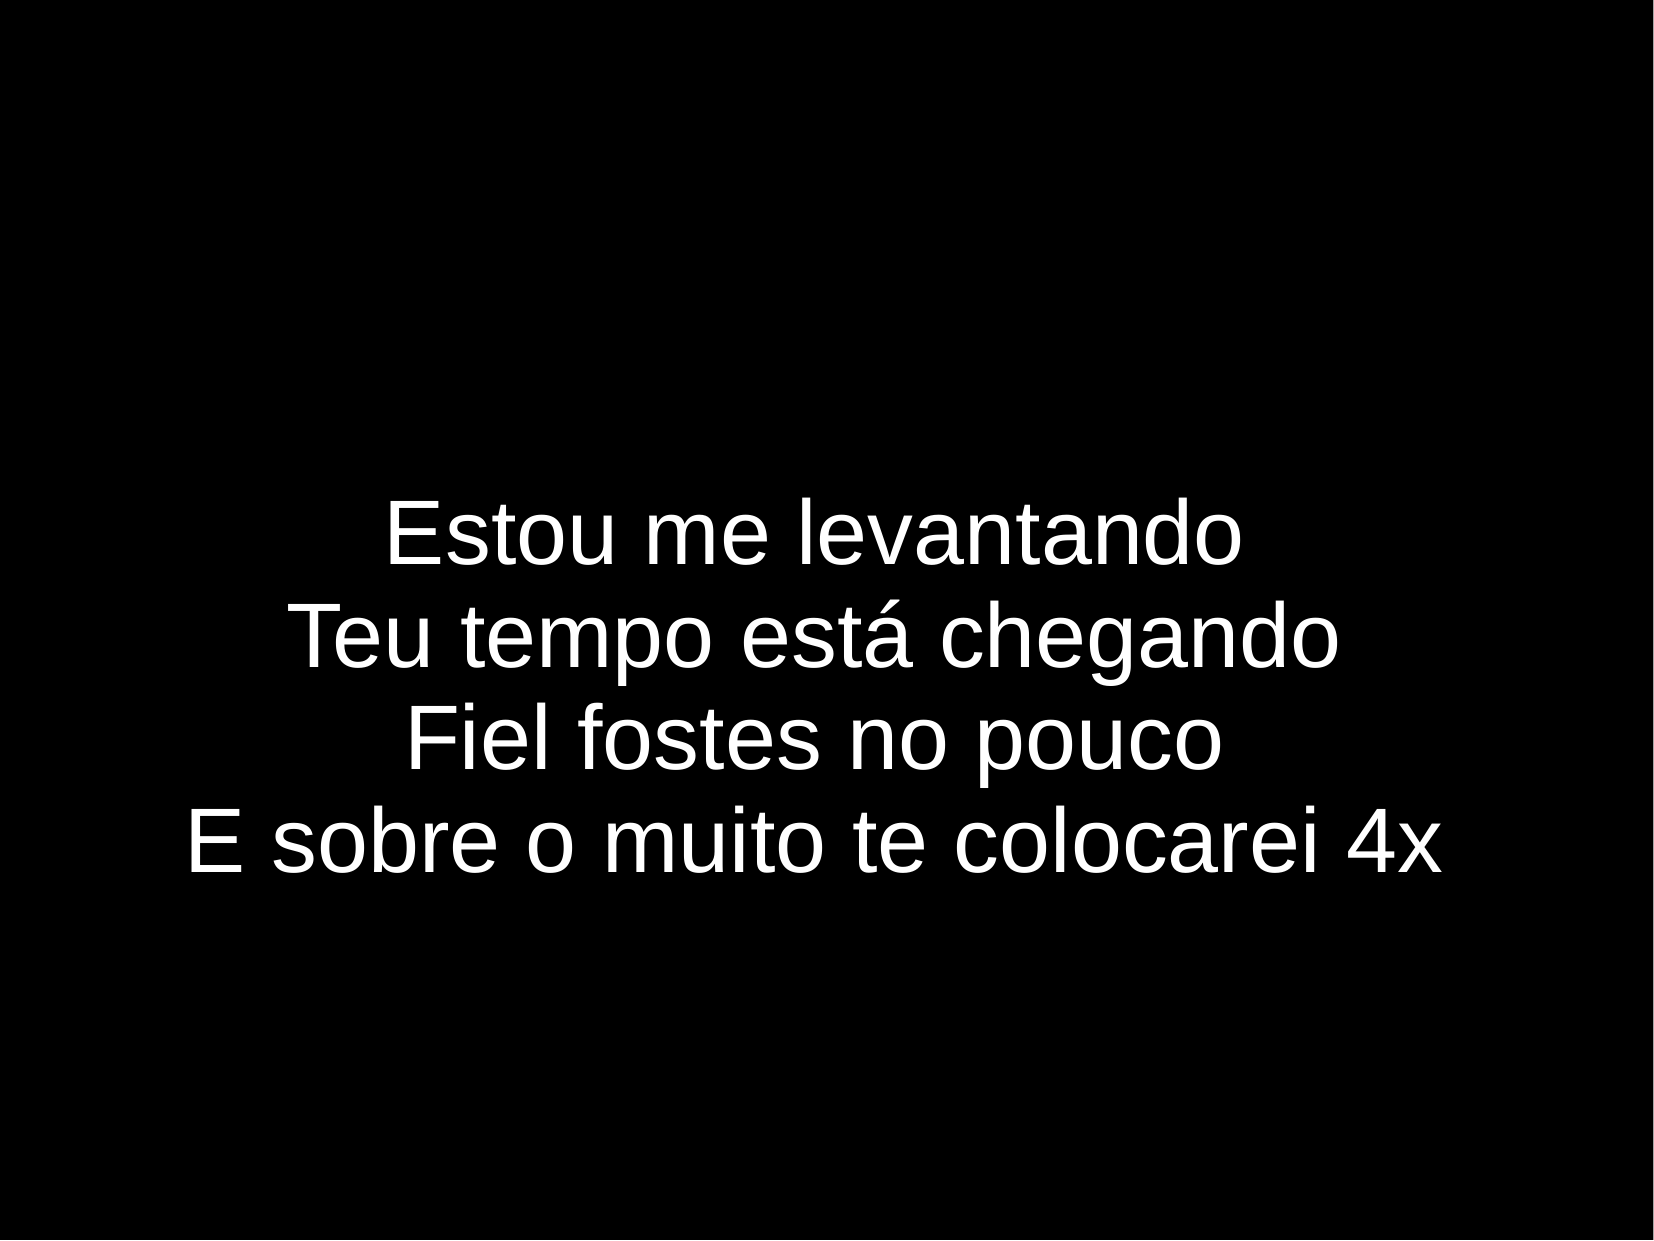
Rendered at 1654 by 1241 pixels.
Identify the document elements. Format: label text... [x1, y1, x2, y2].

subtitle Estou me levantando Teu tempo está chegando Fiel fostes no pouco E sobre o muito te colocarei 4x [59, 177, 1571, 1197]
